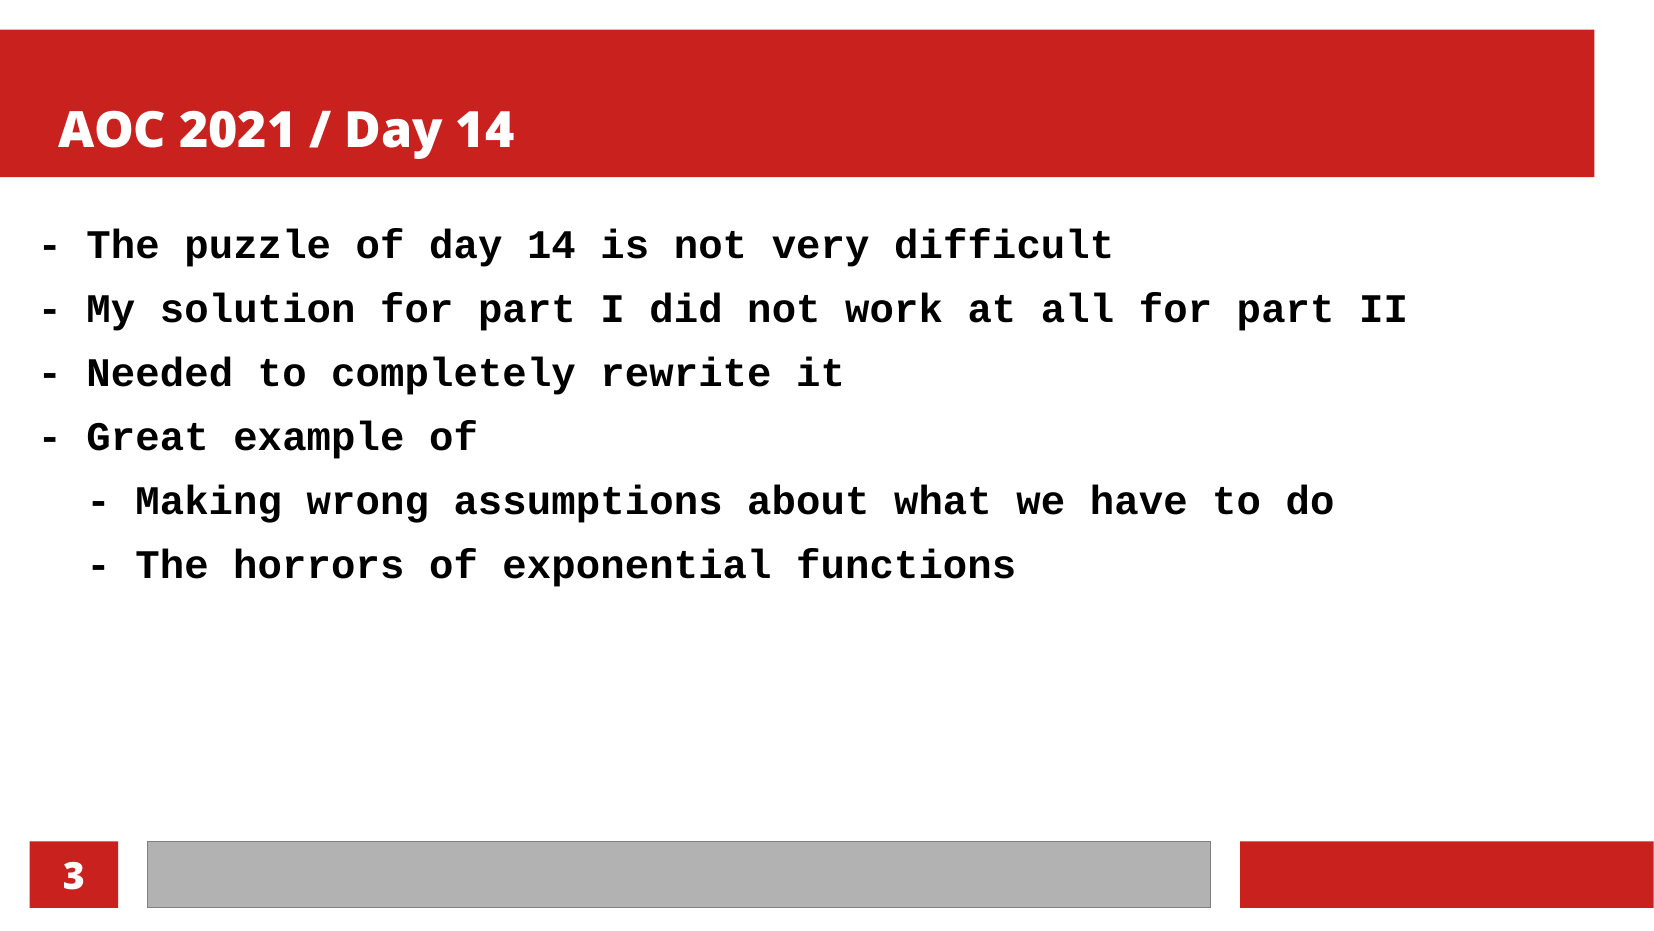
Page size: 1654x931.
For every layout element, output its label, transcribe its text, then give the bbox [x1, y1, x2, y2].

title AOC 2021 / Day 14 [59, 44, 1595, 163]
list - The puzzle of day 14 is not very difficult - My solution for part I did not work at all for part II - Needed to completely rewrite it - Great example of - Making wrong assumptions about what we have to do - The horrors of exponential functions [37, 225, 1576, 801]
